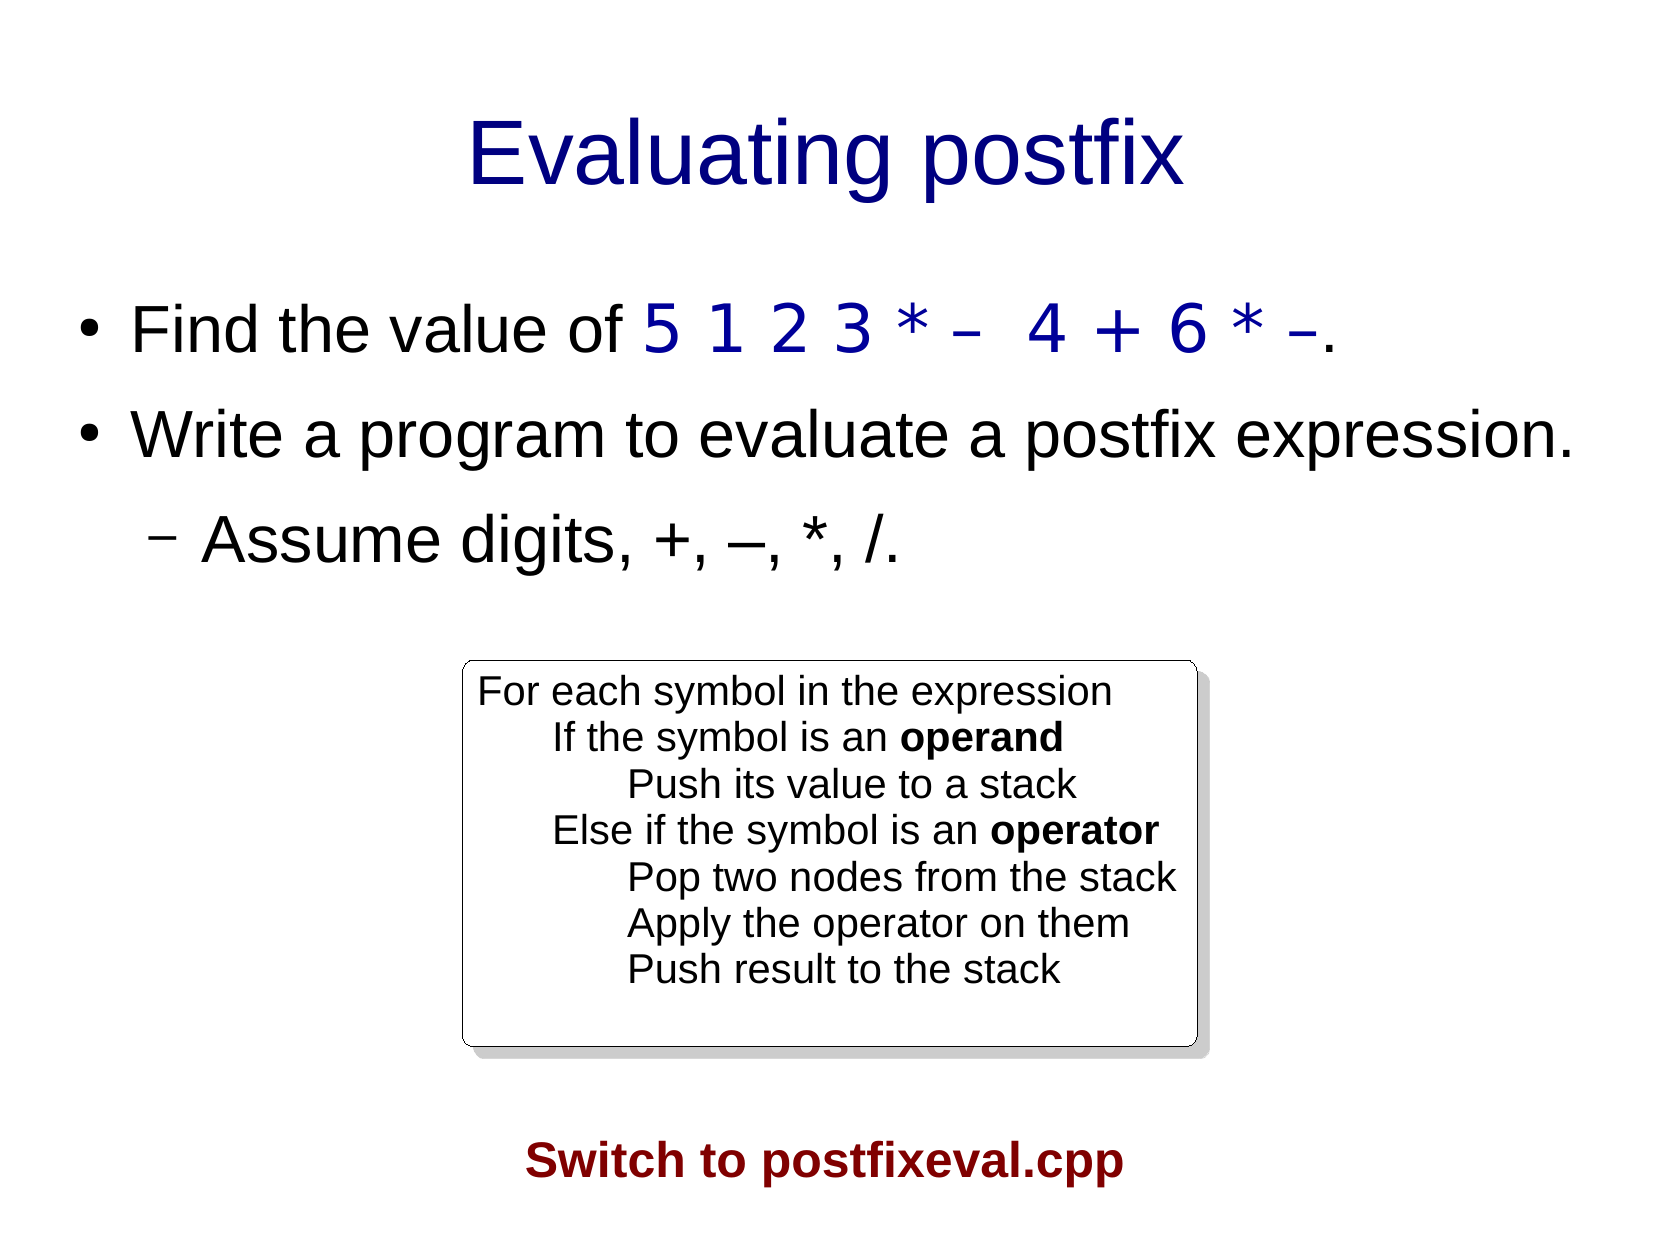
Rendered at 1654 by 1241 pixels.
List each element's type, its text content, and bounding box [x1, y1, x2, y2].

title Evaluating postfix [82, 49, 1571, 257]
text_box Switch to postfixeval.cpp [510, 1125, 1201, 1241]
text_box For each symbol in the expression If the symbol is an operand Push its value to a stack Else if the symbol is an operator Pop two nodes from the stack Apply the operator on them Push result to the stack [462, 660, 1198, 1047]
list Find the value of 5 1 2 3 * – 4 + 6 * –. Write a program to evaluate a postfix expression. Assume digits, +, –, *, /. [60, 290, 1606, 1010]
